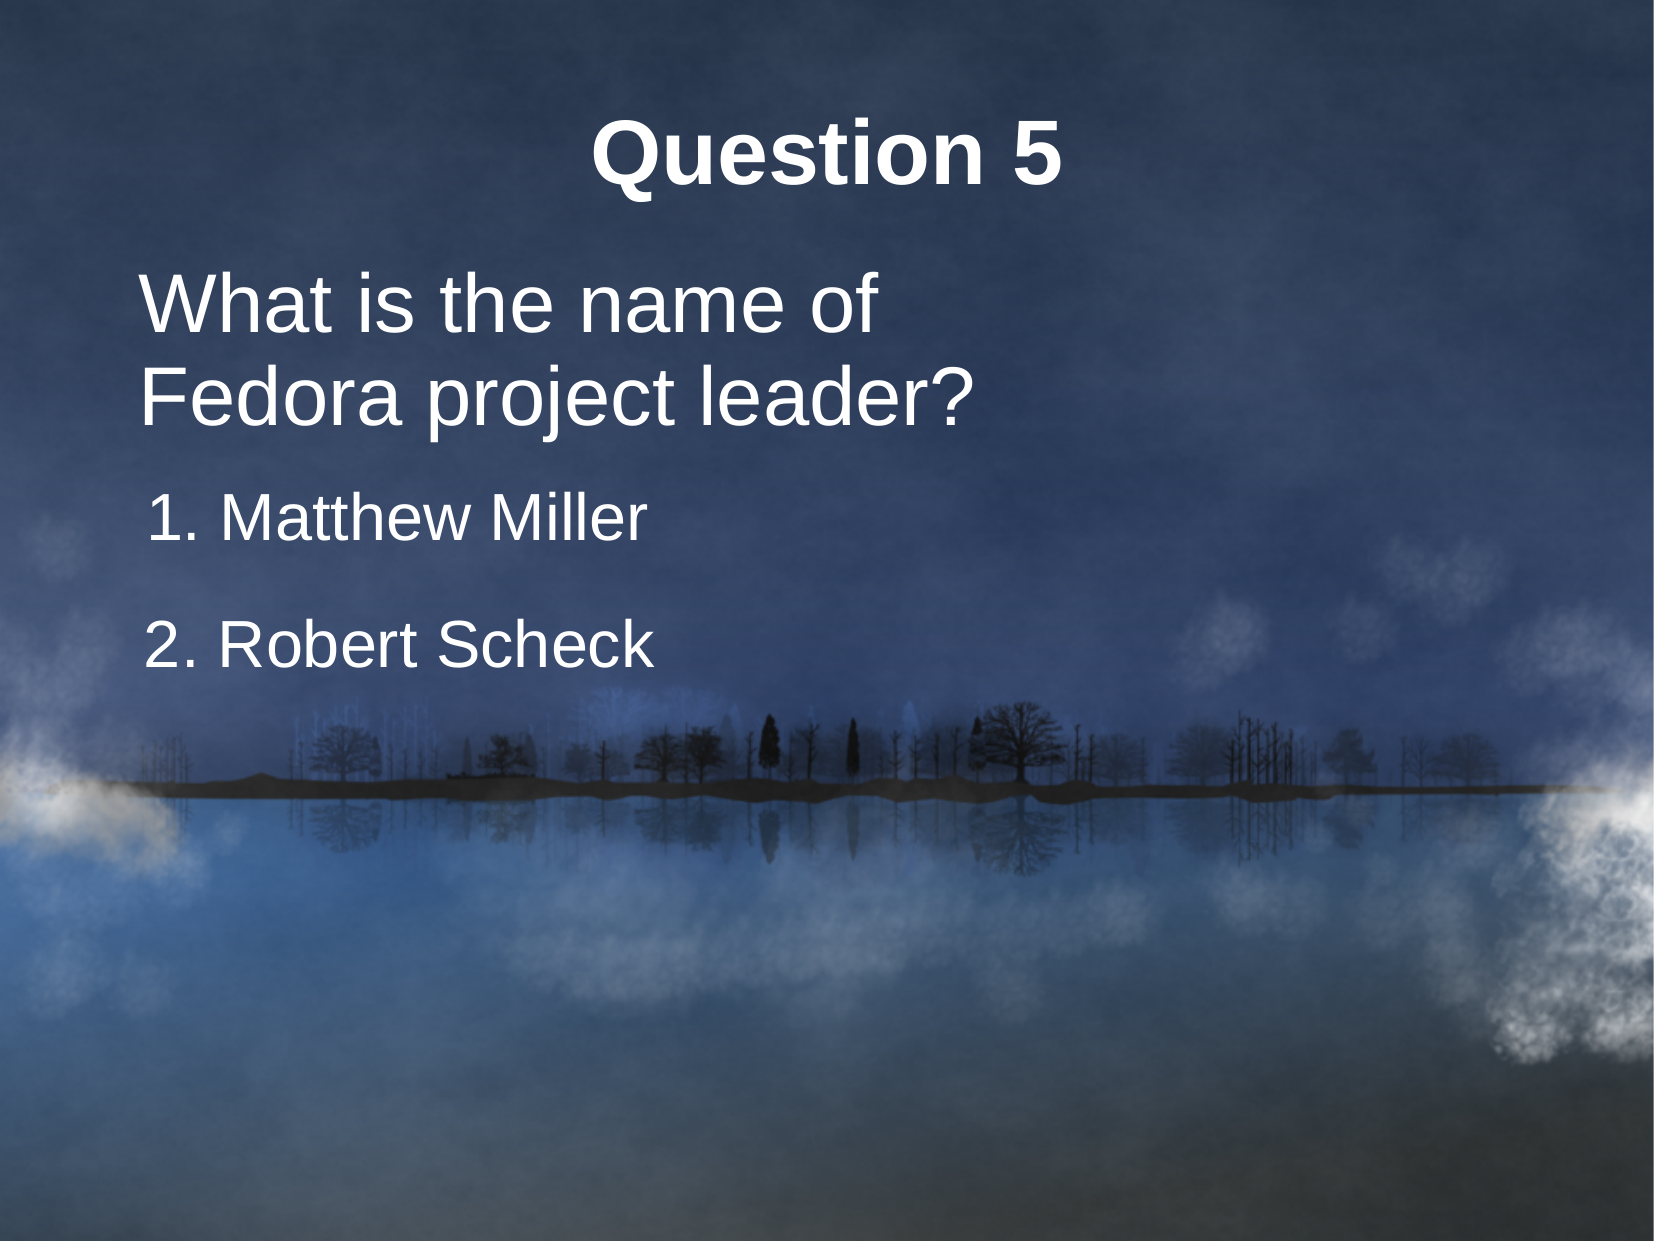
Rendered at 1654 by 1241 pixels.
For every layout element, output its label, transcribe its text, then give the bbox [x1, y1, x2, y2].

text_box What is the name of Fedora project leader? [124, 249, 1538, 451]
picture [0, 0, 1654, 1241]
text_box 1. Matthew Miller [131, 472, 976, 571]
title Question 5 [82, 49, 1571, 257]
text_box 2. Robert Scheck [129, 600, 691, 763]
